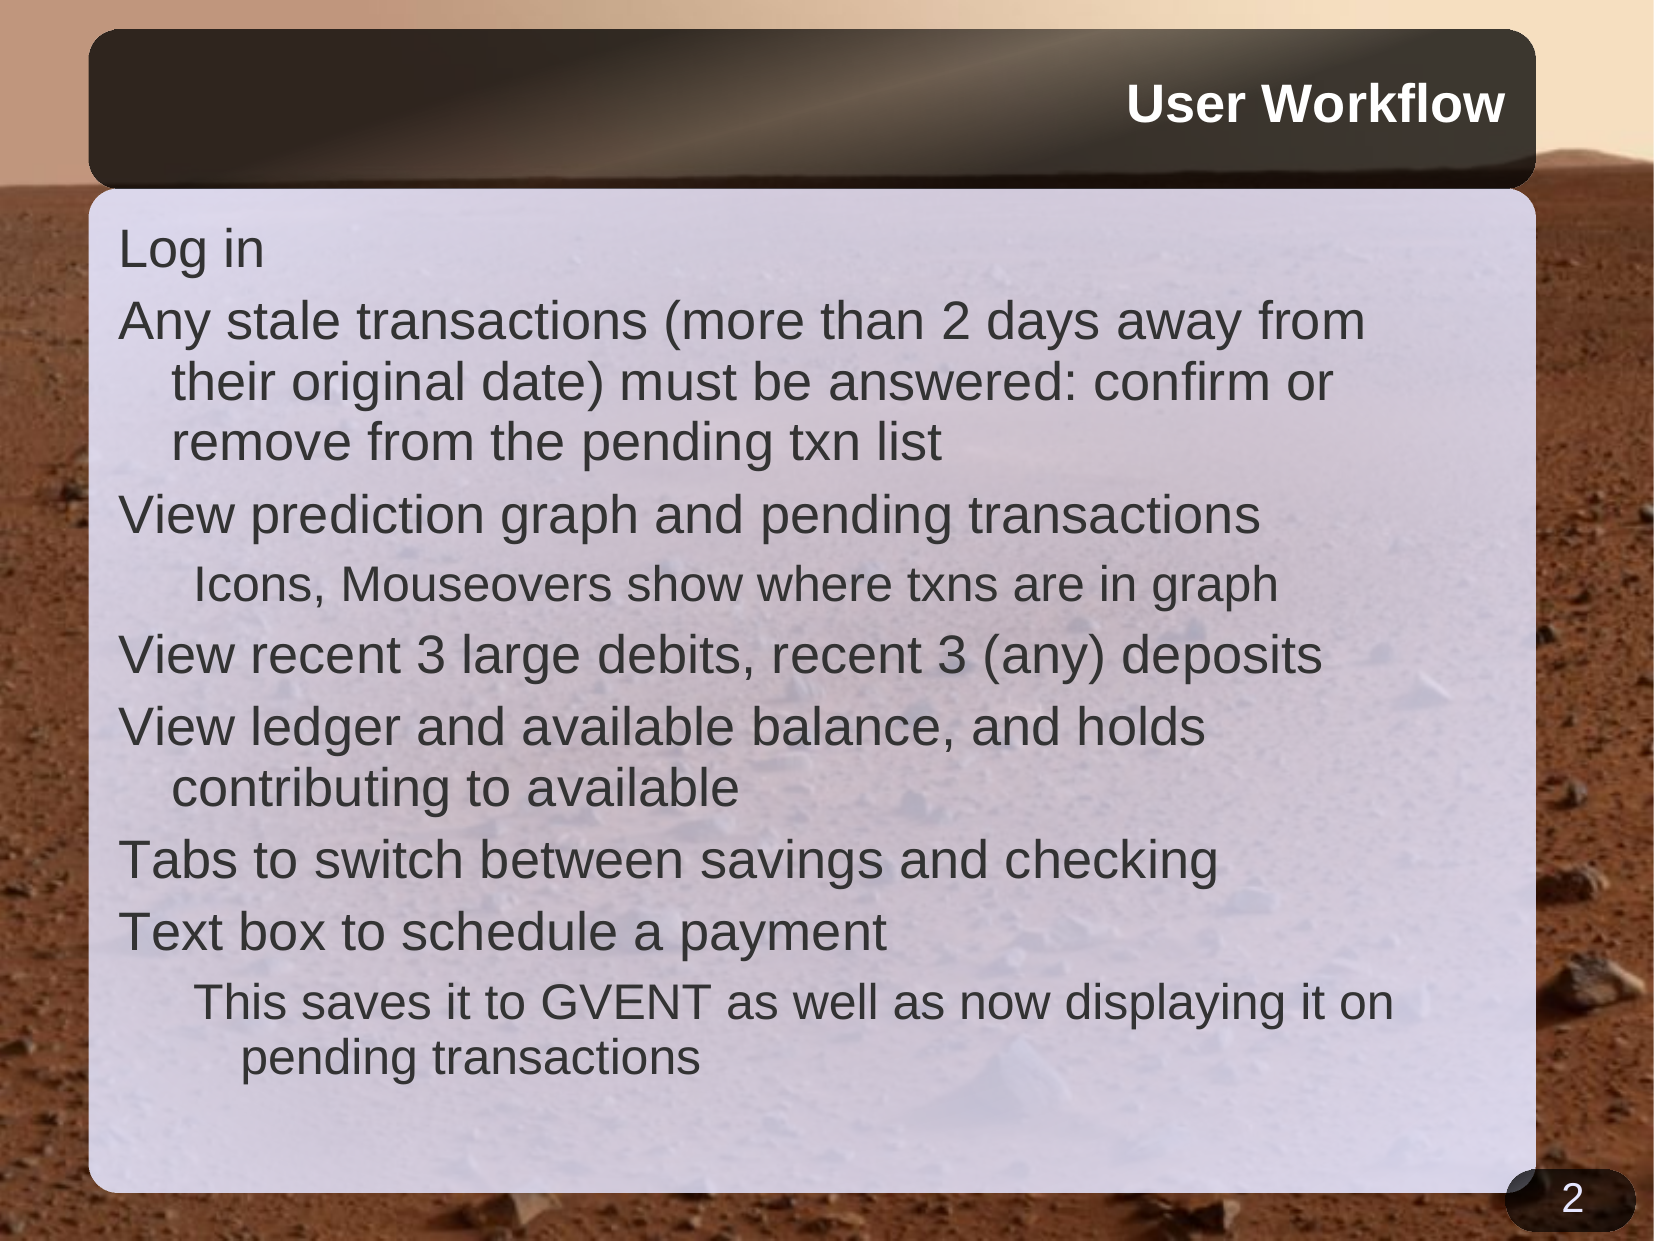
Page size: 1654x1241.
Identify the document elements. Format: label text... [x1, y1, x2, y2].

title User Workflow [118, 59, 1506, 148]
list Log in Any stale transactions (more than 2 days away from their original date) must be answered: confirm or remove from the pending txn list View prediction graph and pending transactions Icons, Mouseovers show where txns are in graph View recent 3 large debits, recent 3 (any) deposits View ledger and available balance, and holds contributing to available Tabs to switch between savings and checking Text box to schedule a payment This saves it to GVENT as well as now displaying it on pending transactions [118, 218, 1477, 1164]
picture [0, 0, 1654, 1241]
